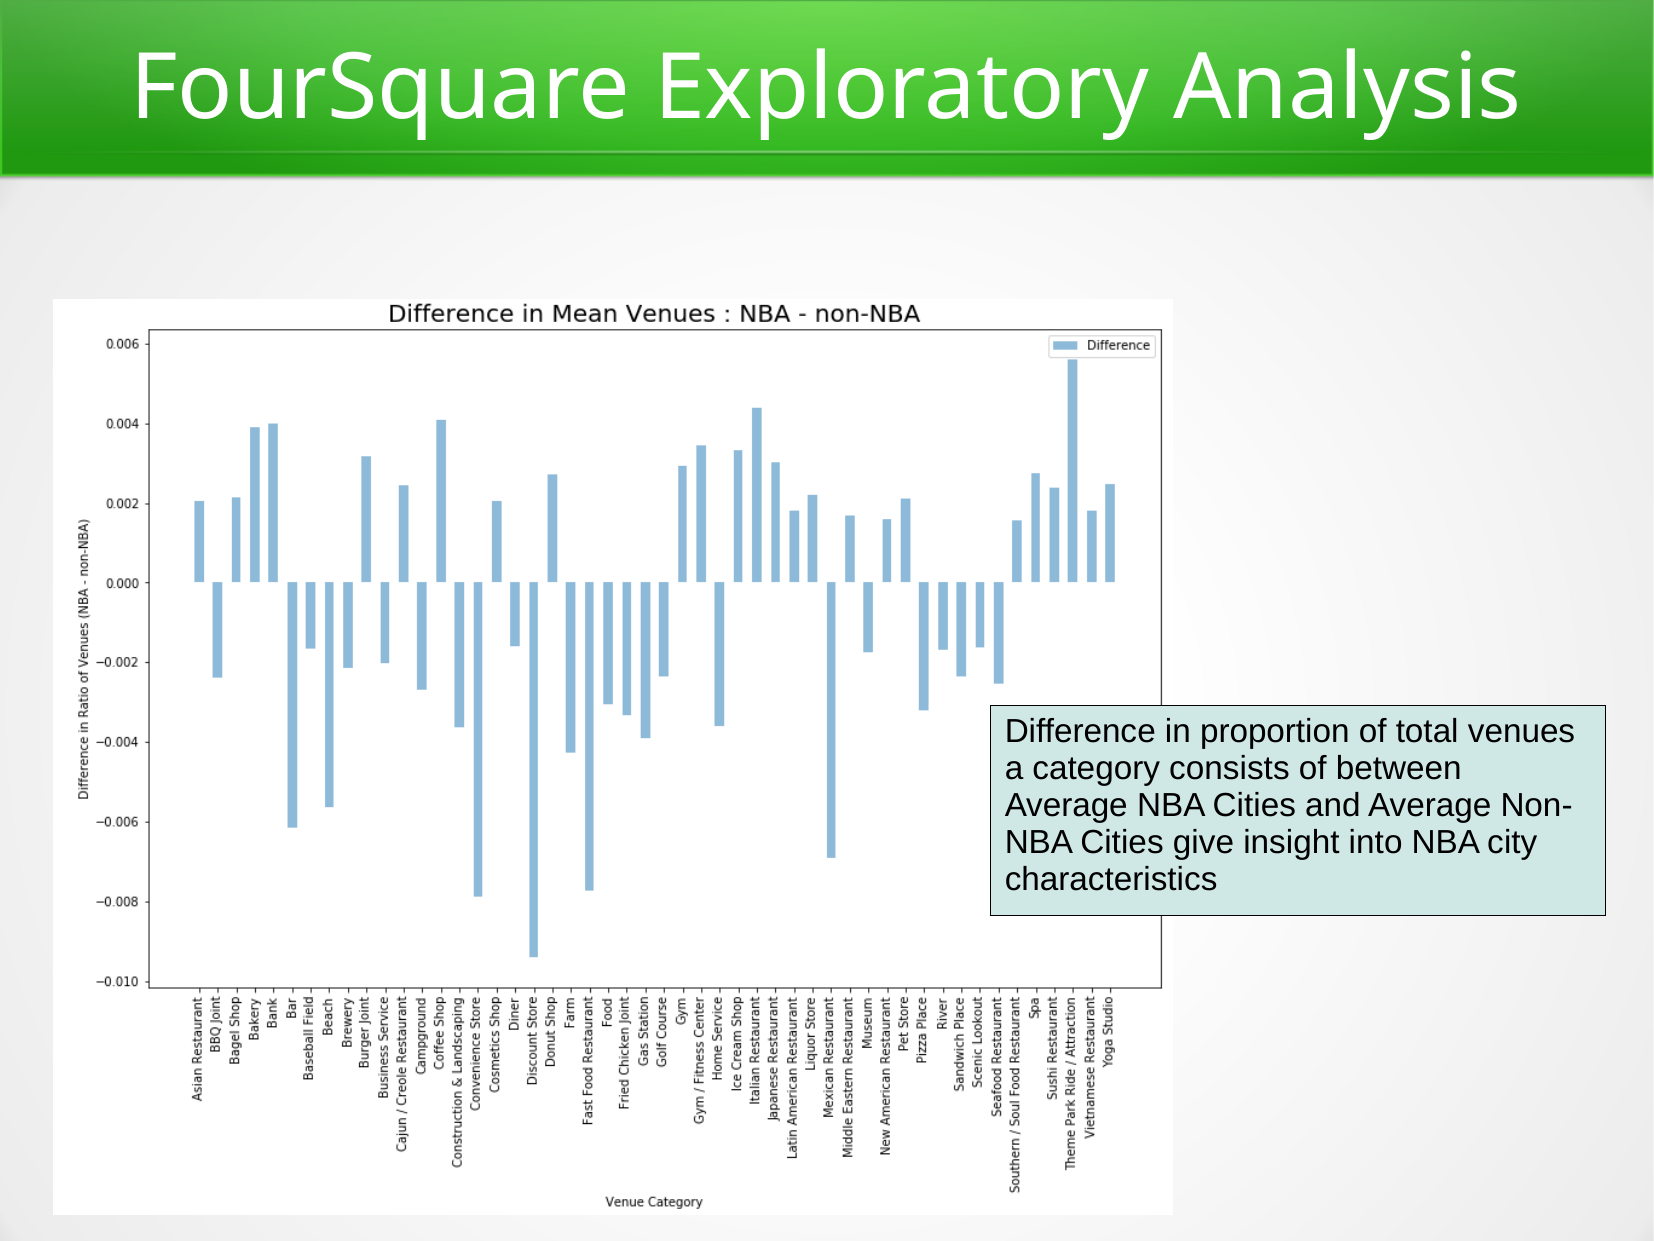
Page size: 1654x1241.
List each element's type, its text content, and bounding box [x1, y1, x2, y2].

text_box Difference in proportion of total venues a category consists of between Average NBA Cities and Average Non-NBA Cities give insight into NBA city characteristics [990, 705, 1606, 916]
title FourSquare Exploratory Analysis [82, 11, 1571, 154]
picture [0, 0, 1654, 1241]
